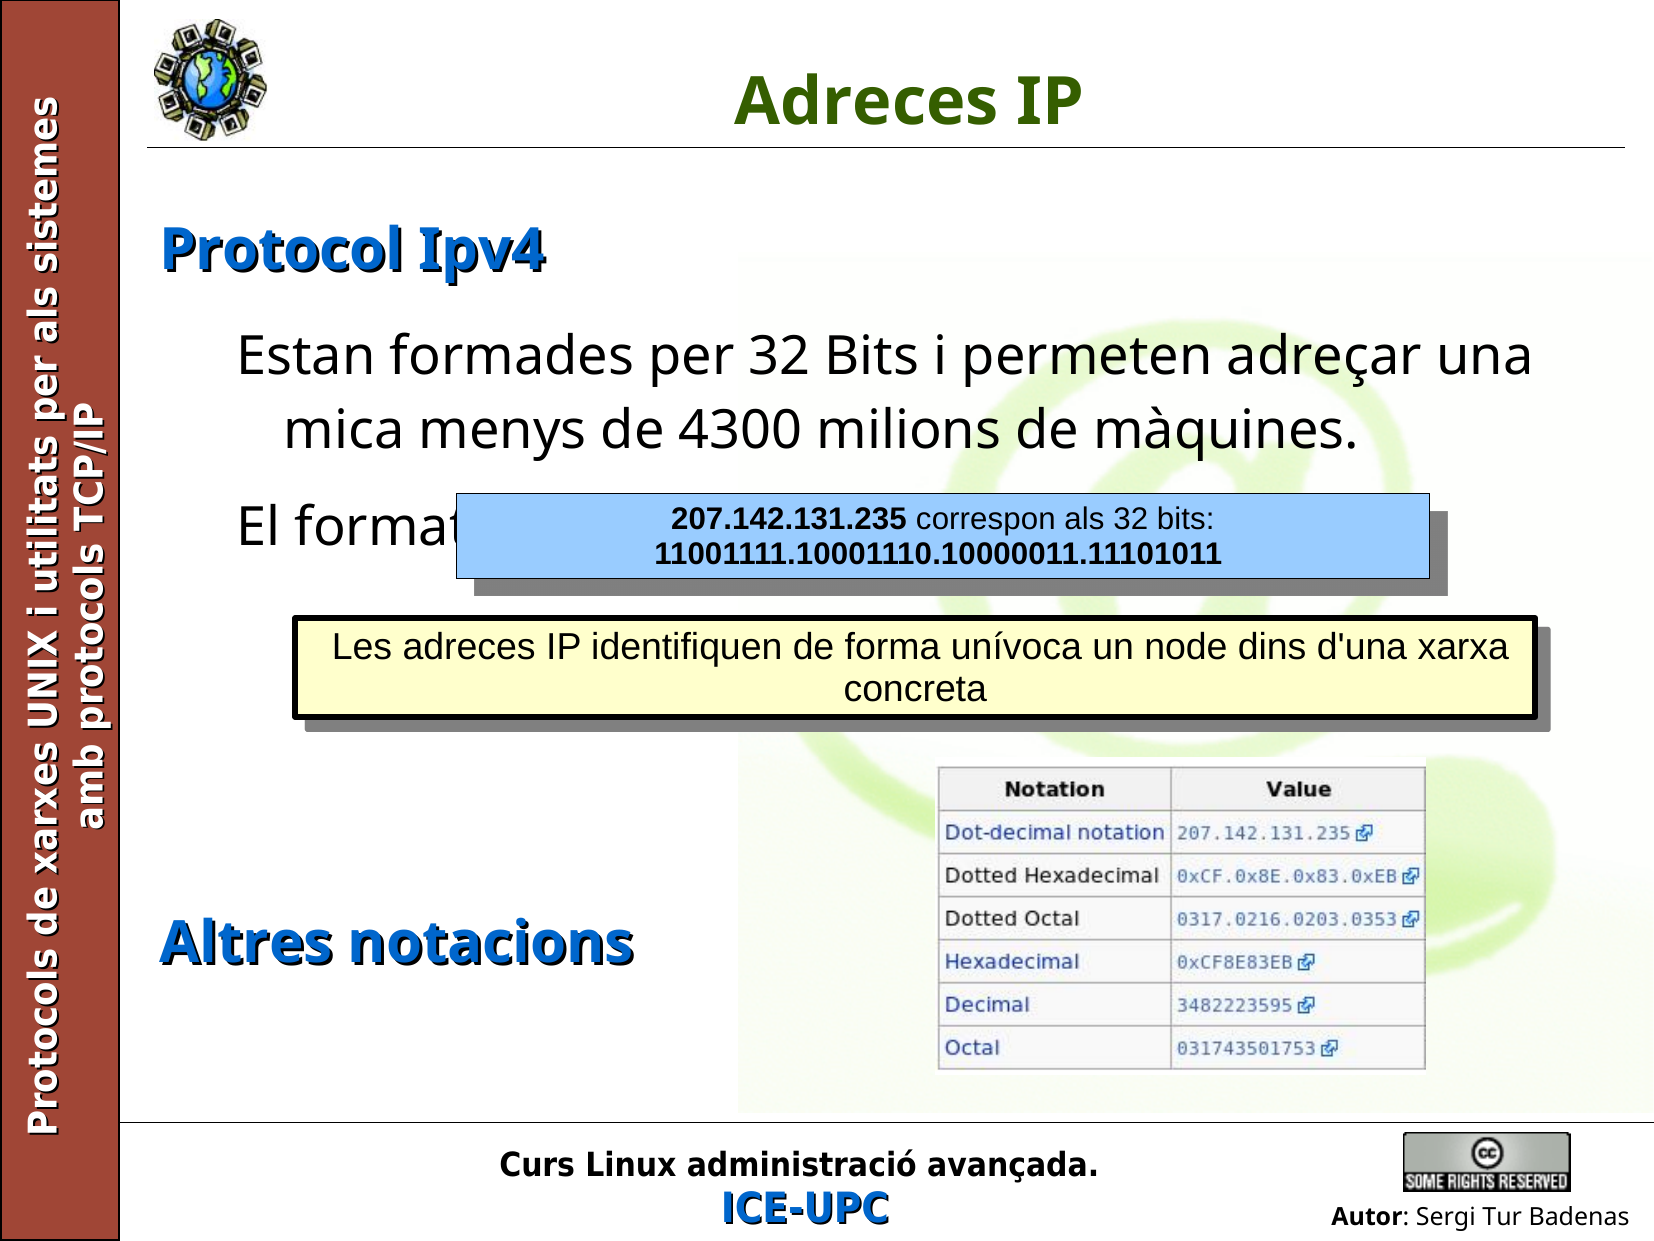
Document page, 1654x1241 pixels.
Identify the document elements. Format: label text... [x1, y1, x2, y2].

picture [154, 19, 268, 142]
picture [1403, 1132, 1571, 1192]
list Protocol Ipv4 Estan formades per 32 Bits i permeten adreçar una mica menys de 4300 milions de màquines. El format més comú és el decimal amb punts. Altres notacions [141, 207, 1630, 1043]
title Adreces IP [165, 49, 1654, 148]
text_box 207.142.131.235 correspon als 32 bits: 11001111.10001110.10000011.11101011 [456, 493, 1430, 579]
picture [738, 252, 1654, 1113]
text_box Les adreces IP identifiquen de forma unívoca un node dins d'una xarxa concreta [295, 618, 1536, 717]
